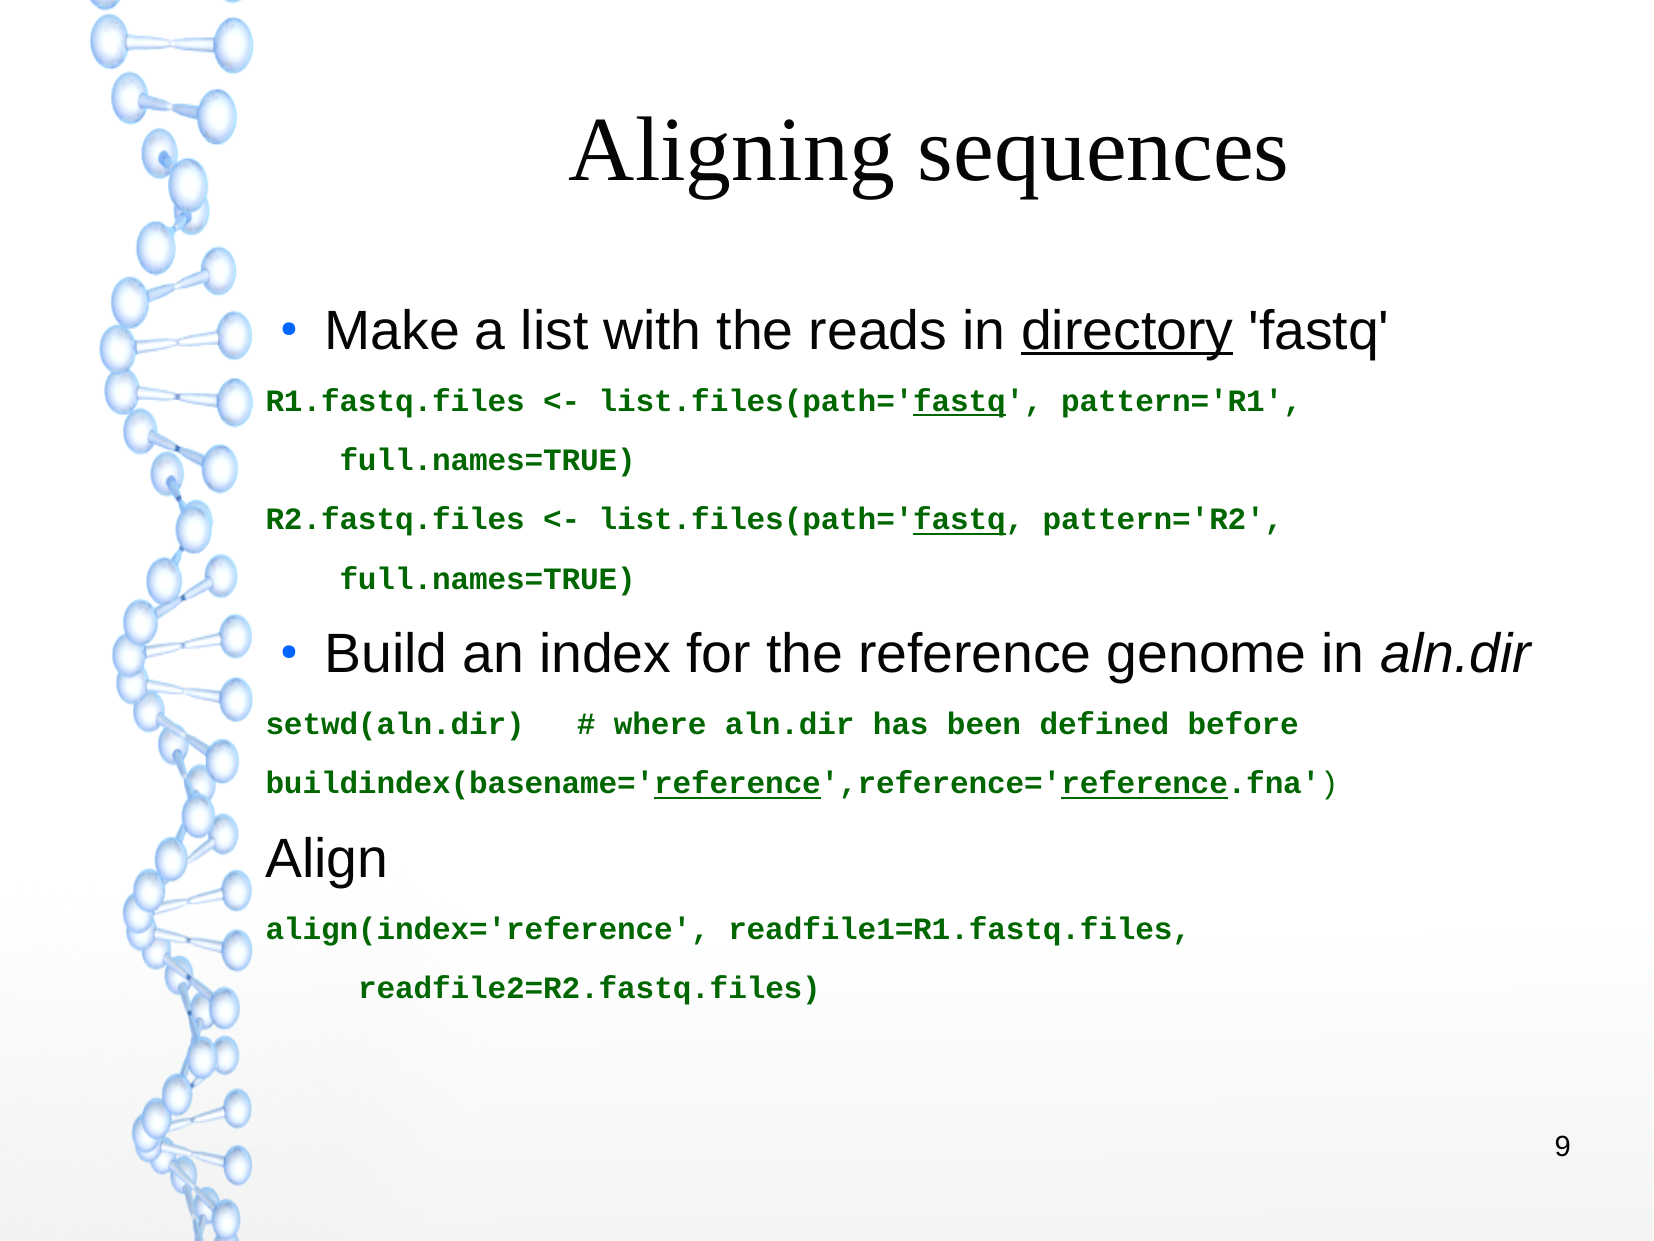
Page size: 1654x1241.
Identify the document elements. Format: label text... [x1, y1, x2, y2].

title Aligning sequences [265, 47, 1595, 252]
picture [0, 0, 1654, 1241]
list Make a list with the reads in directory 'fastq' R1.fastq.files <- list.files(path='fastq', pattern='R1', full.names=TRUE) R2.fastq.files <- list.files(path='fastq, pattern='R2', full.names=TRUE) Build an index for the reference genome in aln.dir setwd(aln.dir) # where aln.dir has been defined before buildindex(basename='reference',reference='reference.fna') Align align(index='reference', readfile1=R1.fastq.files, readfile2=R2.fastq.files) [265, 299, 1595, 1019]
